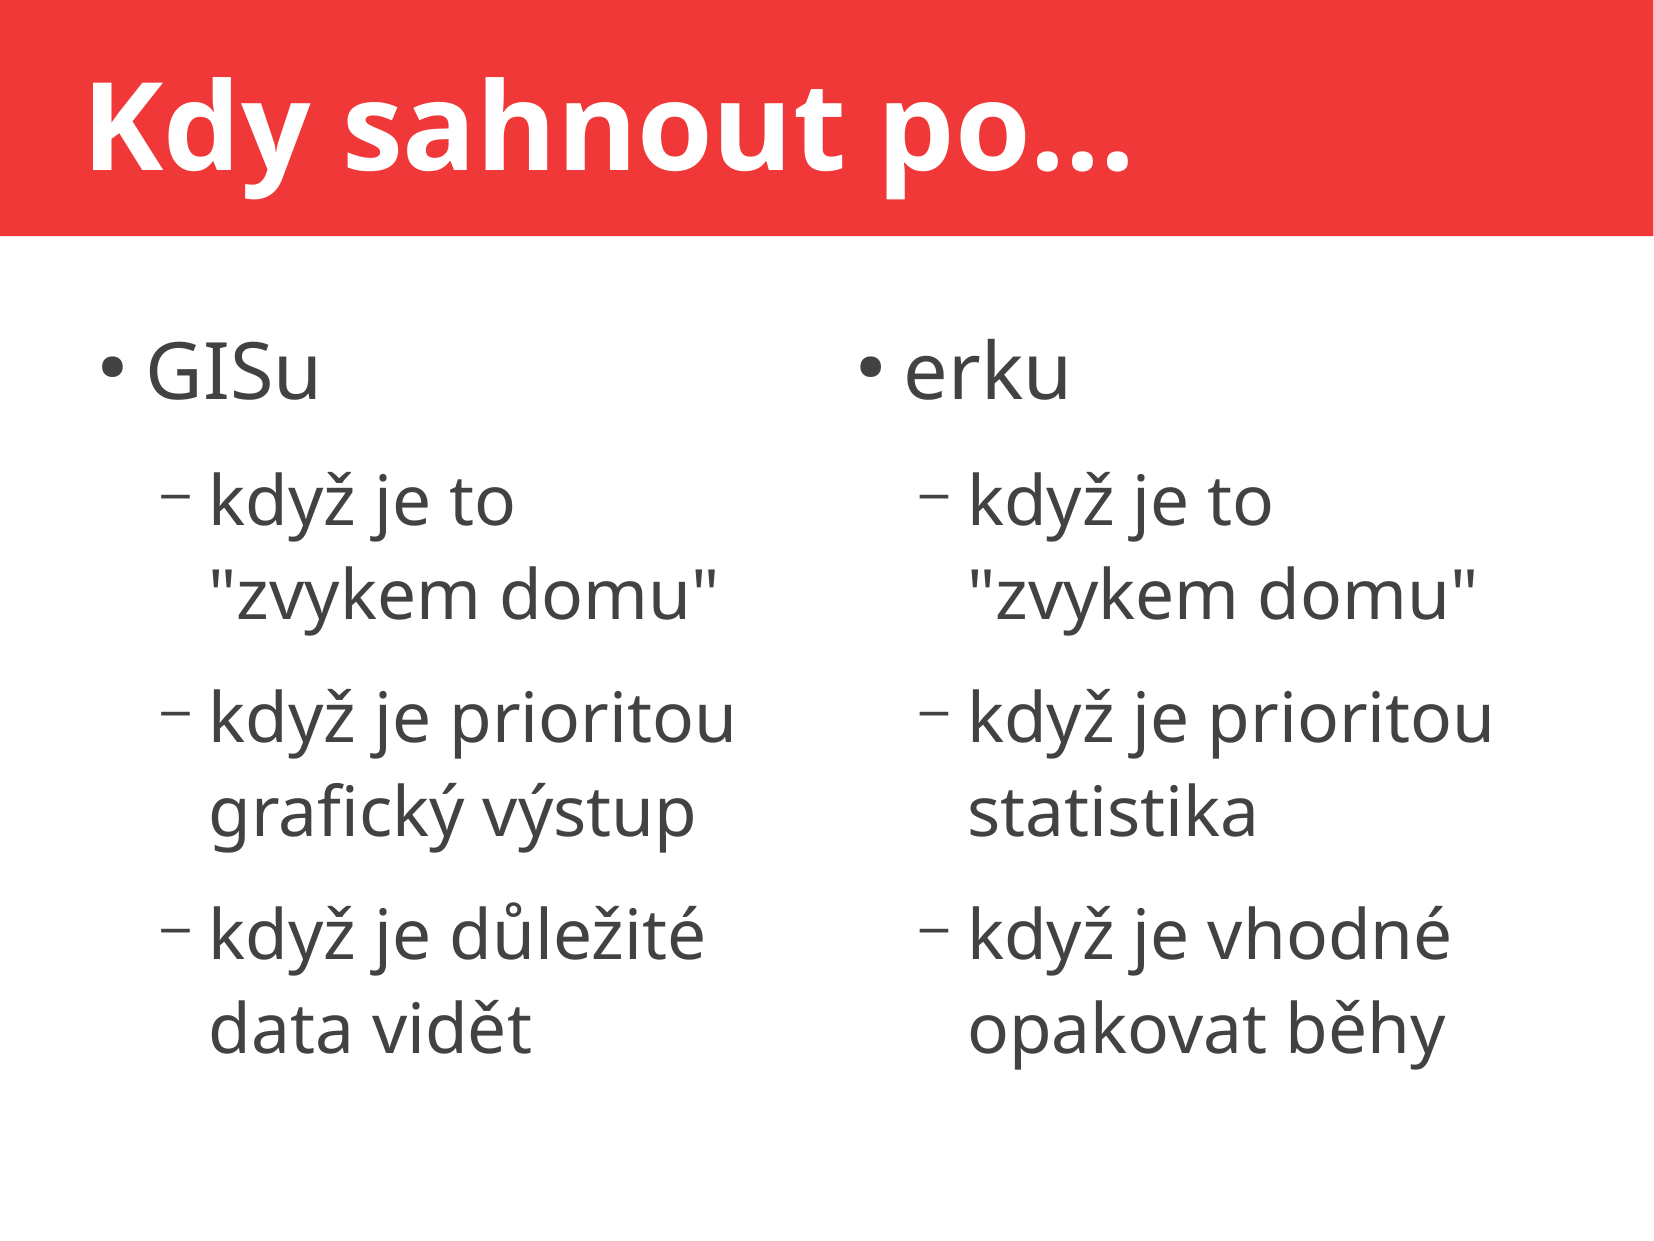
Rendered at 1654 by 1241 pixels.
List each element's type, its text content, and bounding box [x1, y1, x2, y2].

list erku když je to "zvykem domu" když je prioritou statistika když je vhodné opakovat běhy [840, 314, 1564, 1080]
title Kdy sahnout po... [82, 19, 1571, 227]
list GISu když je to "zvykem domu" když je prioritou grafický výstup když je důležité data vidět [82, 314, 805, 1080]
